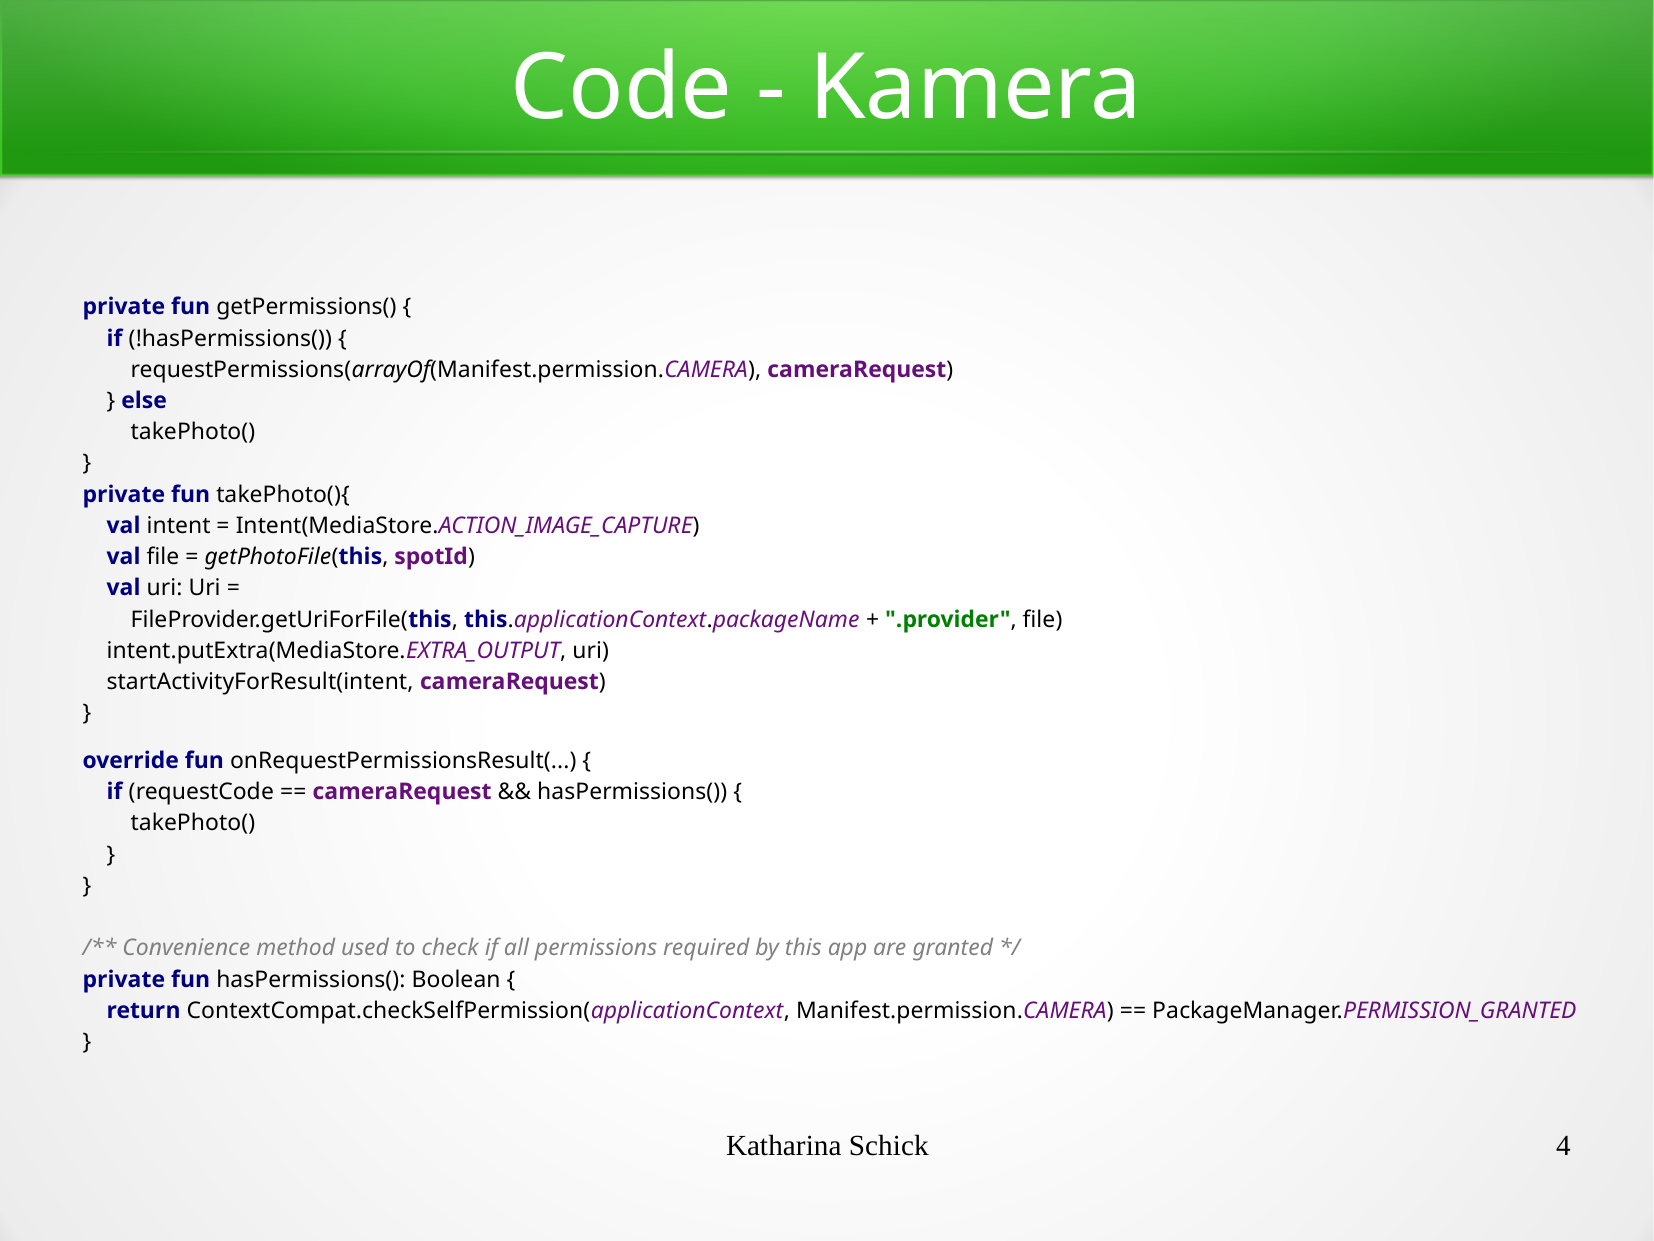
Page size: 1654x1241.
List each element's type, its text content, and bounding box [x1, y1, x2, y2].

title Code - Kamera [82, 11, 1571, 154]
list private fun getPermissions() { if (!hasPermissions()) { requestPermissions(arrayOf(Manifest.permission.CAMERA), cameraRequest) } else takePhoto() } private fun takePhoto(){ val intent = Intent(MediaStore.ACTION_IMAGE_CAPTURE) val file = getPhotoFile(this, spotId) val uri: Uri = FileProvider.getUriForFile(this, this.applicationContext.packageName + ".provider", file) intent.putExtra(MediaStore.EXTRA_OUTPUT, uri) startActivityForResult(intent, cameraRequest) } override fun onRequestPermissionsResult(...) { if (requestCode == cameraRequest && hasPermissions()) { takePhoto() } } /** Convenience method used to check if all permissions required by this app are granted */ private fun hasPermissions(): Boolean { return ContextCompat.checkSelfPermission(applicationContext, Manifest.permission.CAMERA) == PackageManager.PERMISSION_GRANTED } [82, 290, 1583, 1099]
picture [0, 0, 1654, 1241]
